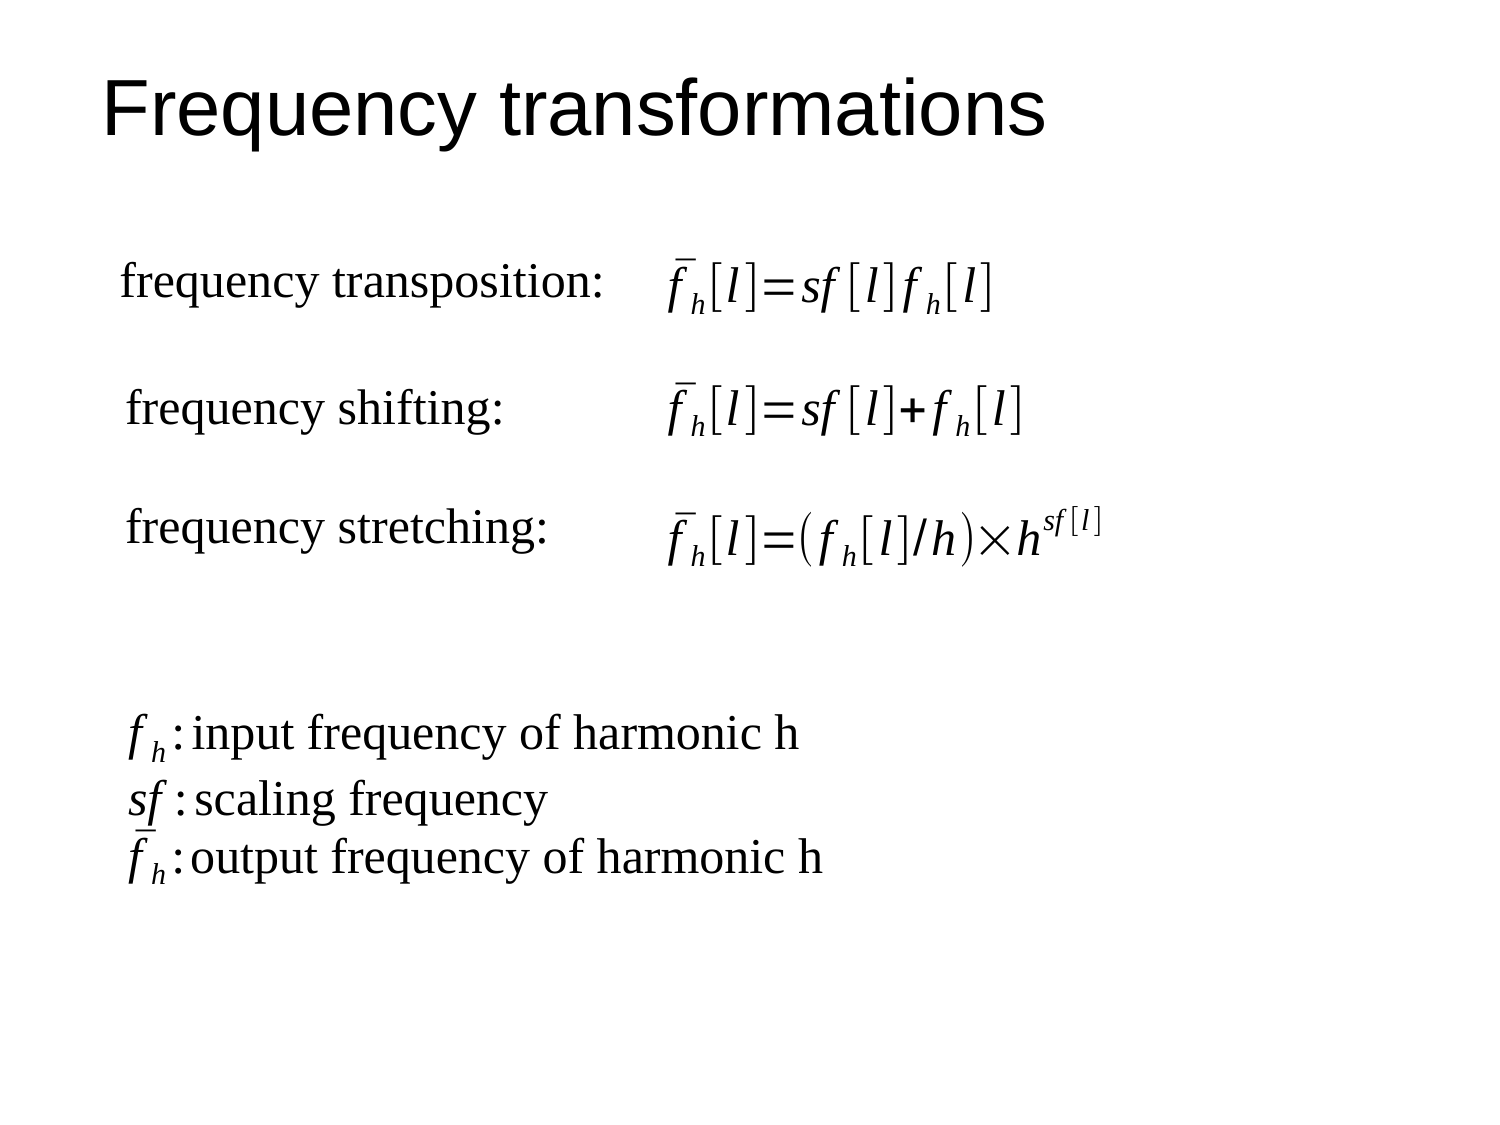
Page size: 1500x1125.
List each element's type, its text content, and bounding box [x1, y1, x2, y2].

text_box frequency shifting: [110, 371, 556, 444]
text_box frequency stretching: [110, 491, 616, 563]
title Frequency transformations [73, 9, 1350, 198]
text_box frequency transposition: [104, 245, 631, 317]
chart [120, 705, 832, 949]
chart [659, 257, 1107, 689]
